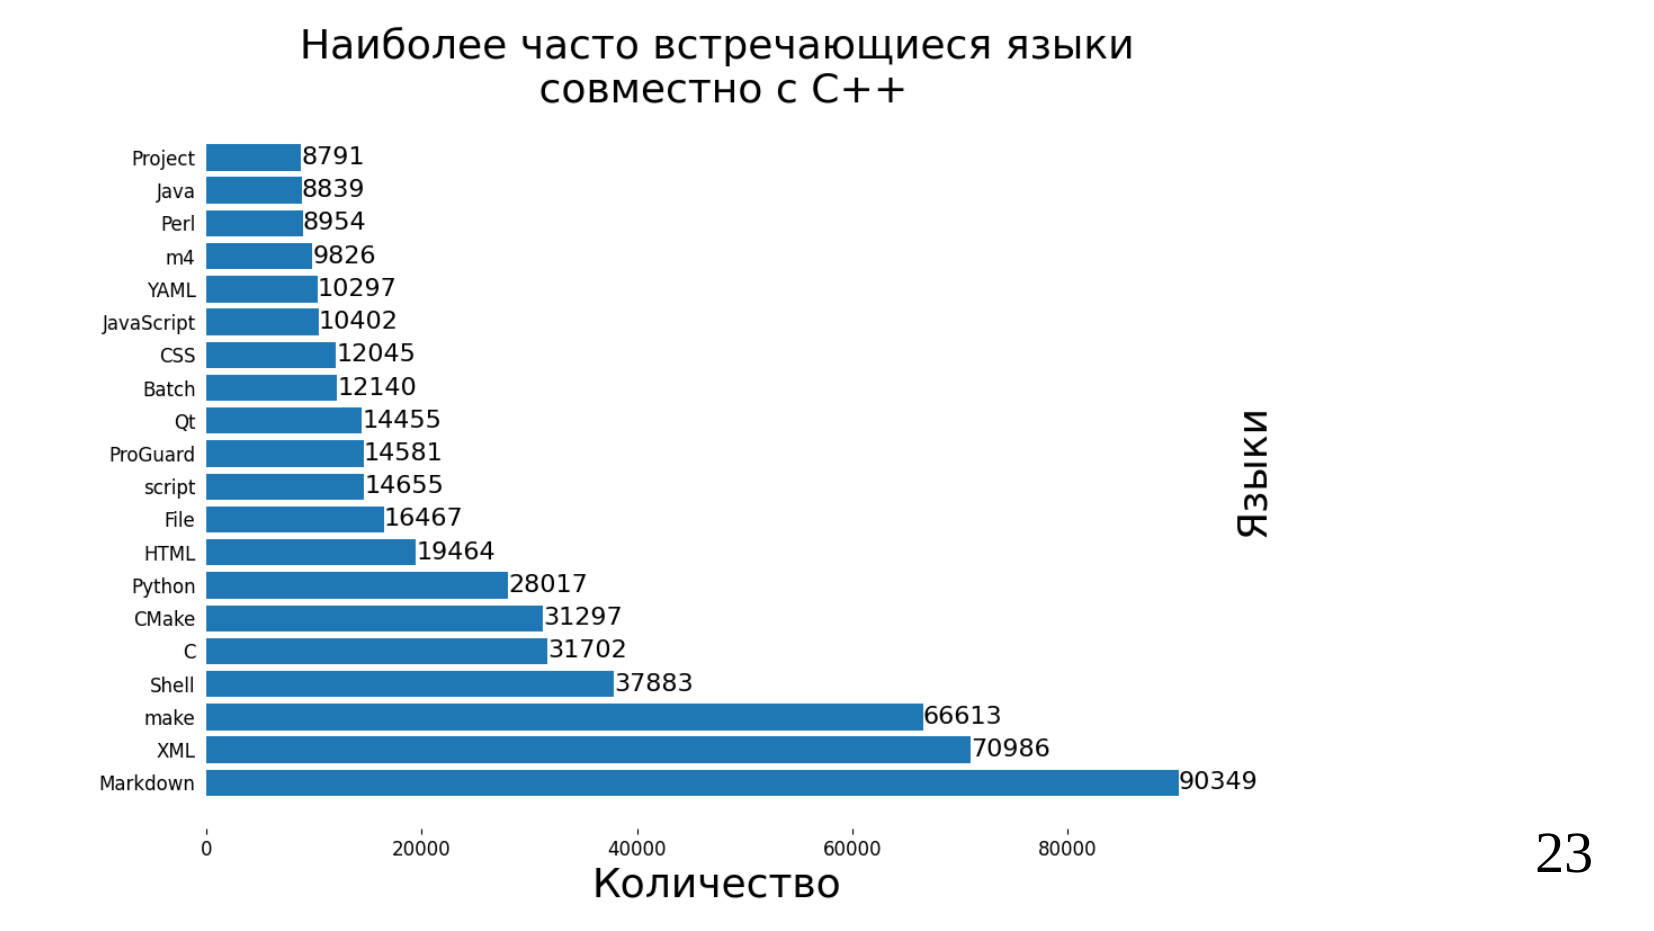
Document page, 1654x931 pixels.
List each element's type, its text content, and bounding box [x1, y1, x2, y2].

picture [42, 0, 1270, 931]
title <number> [1417, 774, 1654, 931]
